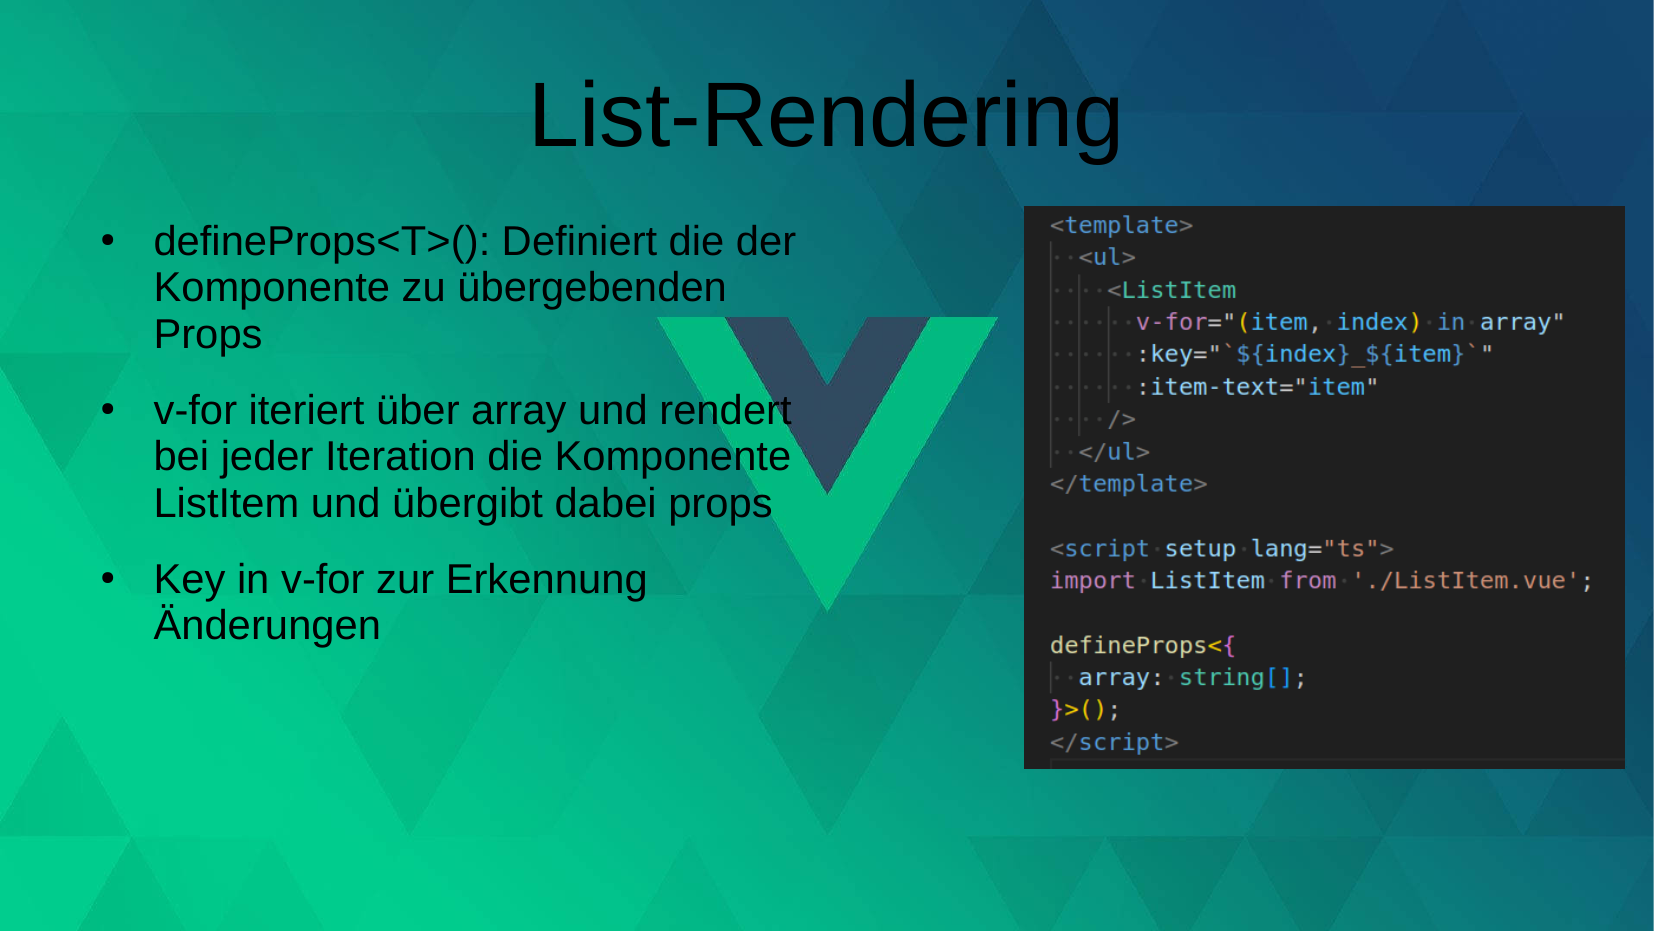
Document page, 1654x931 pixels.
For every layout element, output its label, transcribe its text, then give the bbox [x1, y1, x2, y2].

list defineProps<T>(): Definiert die der Komponente zu übergebenden Props v-for iteriert über array und rendert bei jeder Iteration die Komponente ListItem und übergibt dabei props Key in v-for zur Erkennung Änderungen [82, 217, 827, 758]
title List-Rendering [82, 37, 1571, 193]
picture [0, 0, 1654, 931]
